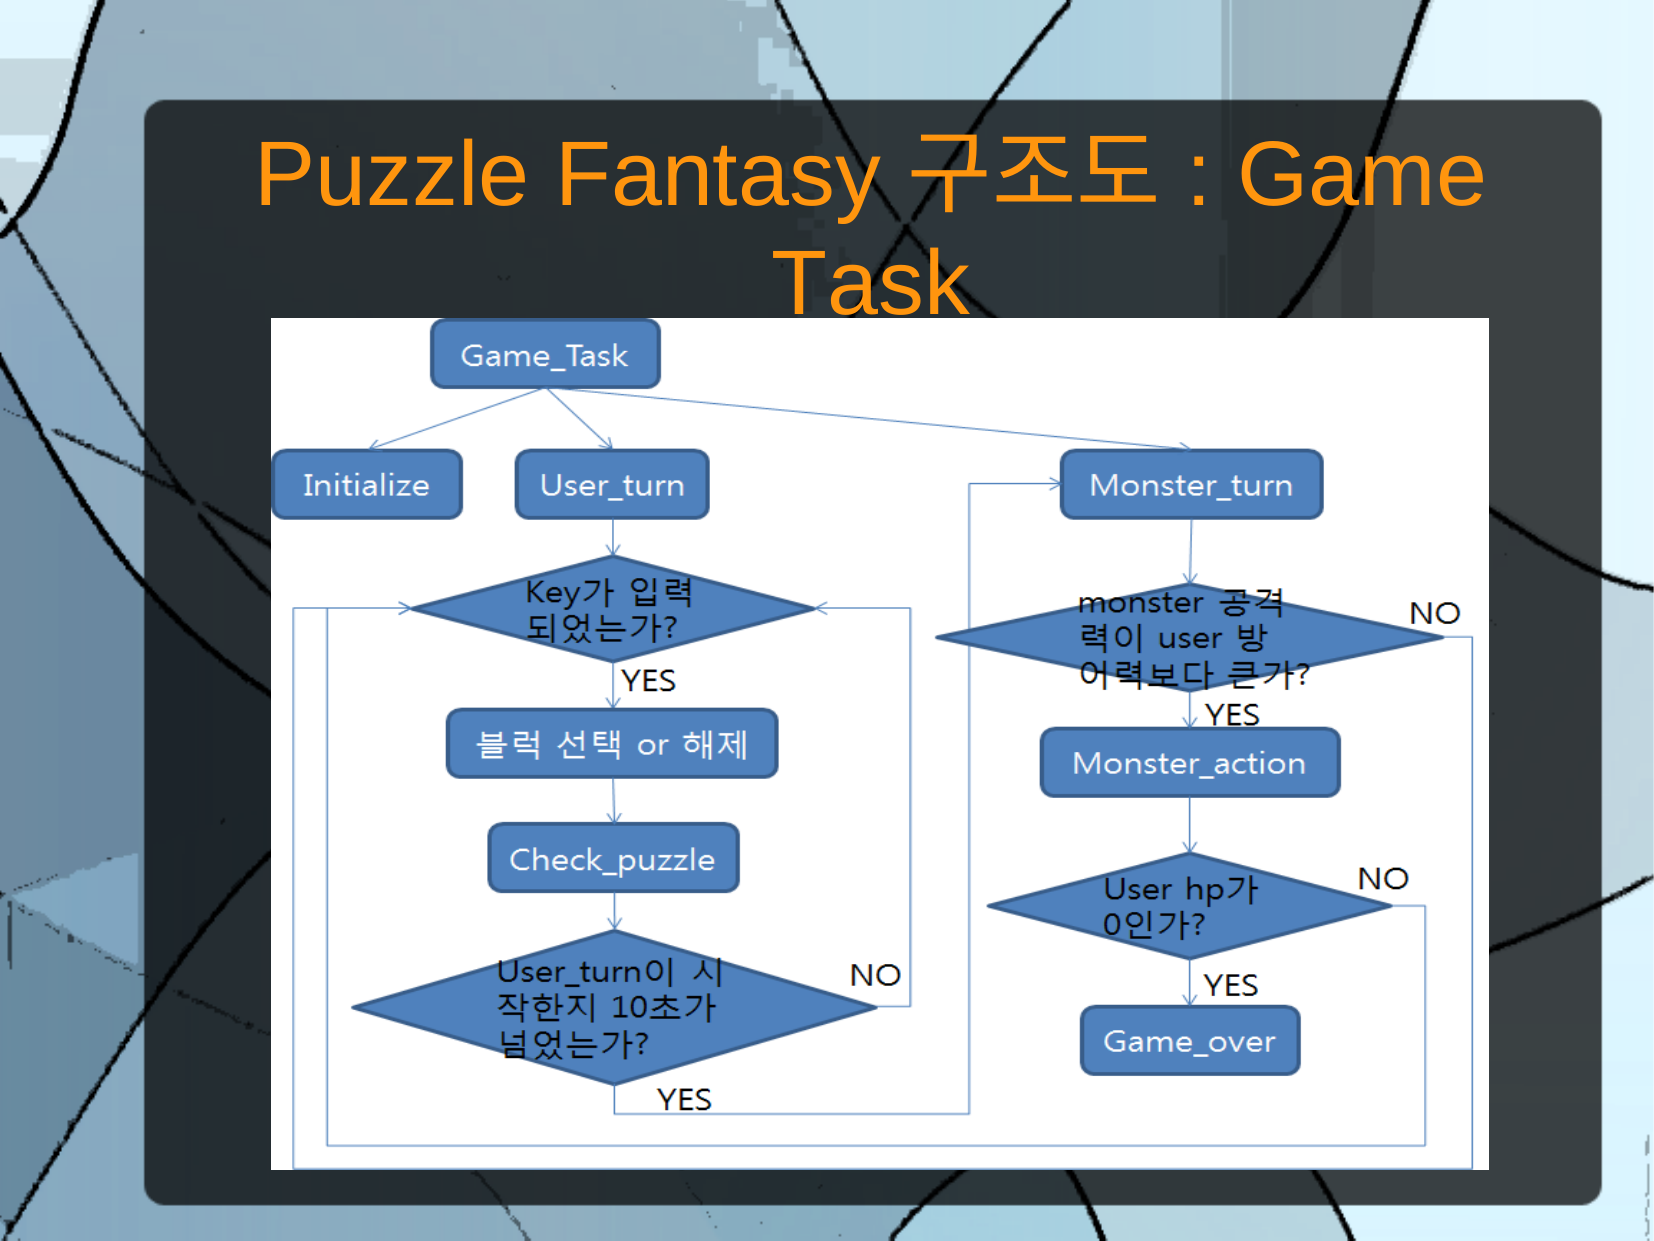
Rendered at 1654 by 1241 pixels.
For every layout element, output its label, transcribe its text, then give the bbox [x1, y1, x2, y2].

picture [0, 0, 1654, 1241]
title Puzzle Fantasy 구조도 : Game Task [159, 108, 1583, 325]
